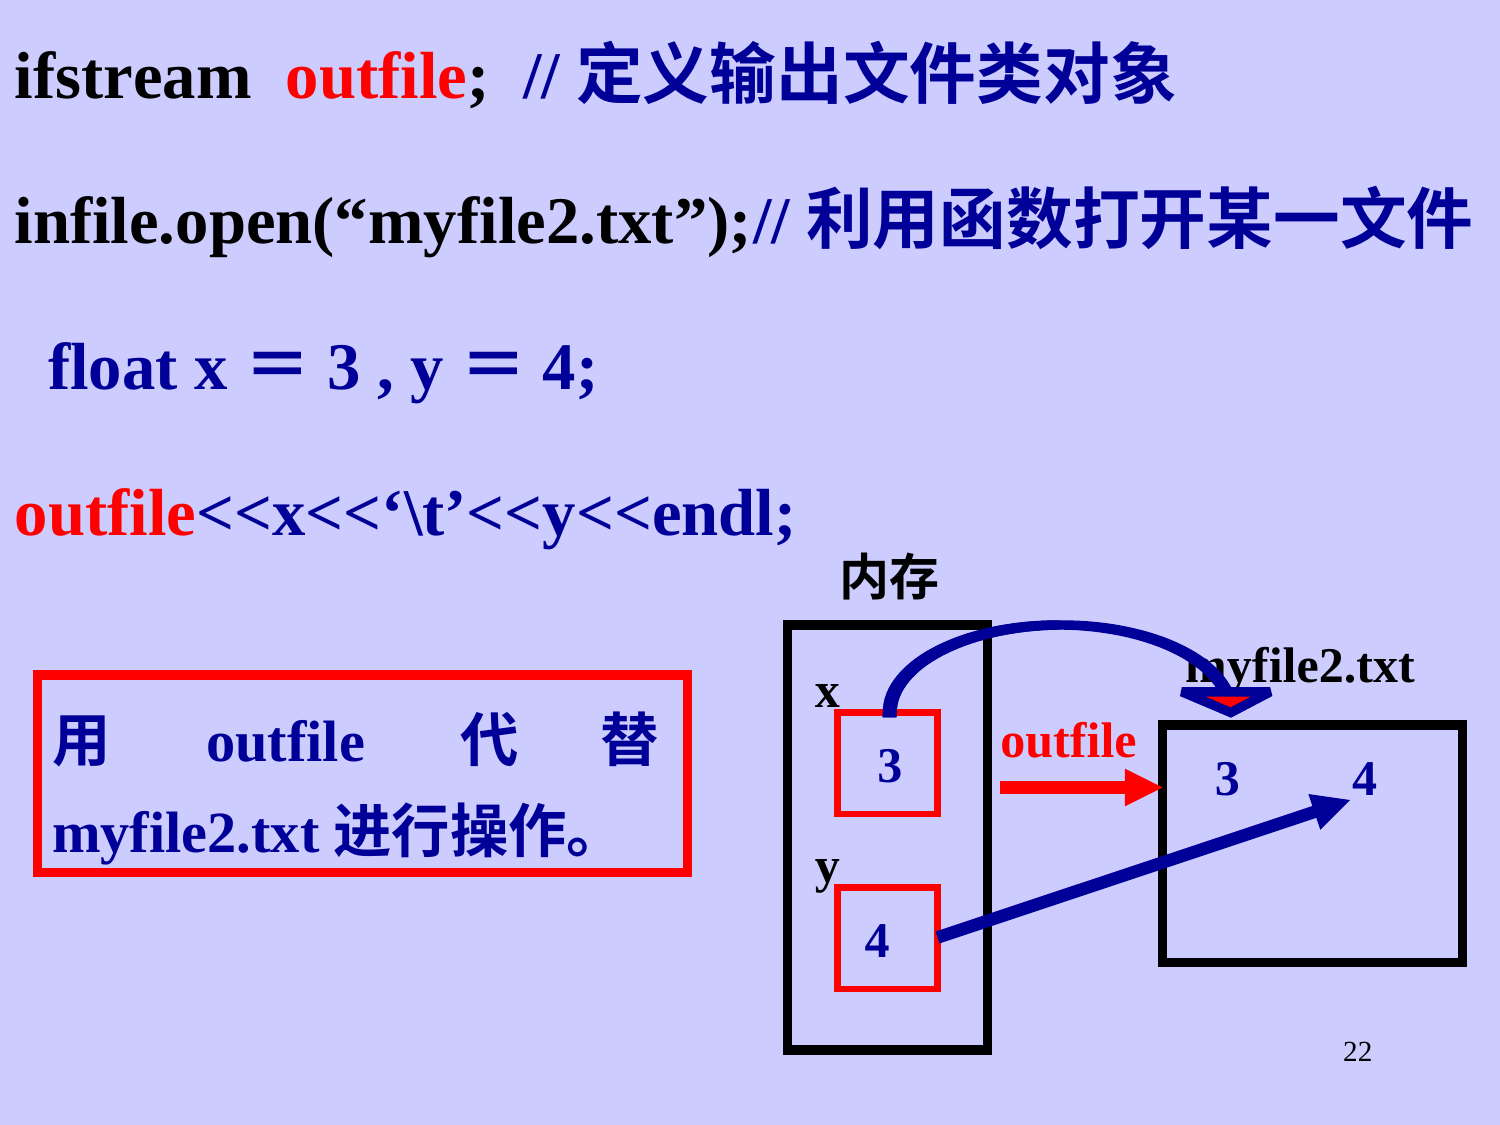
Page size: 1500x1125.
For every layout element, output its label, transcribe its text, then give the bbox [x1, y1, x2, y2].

text_box 4 [1337, 737, 1401, 813]
text_box x [841, 716, 888, 726]
text_box ifstream outfile; //定义输出文件类对象 infile.open(“myfile2.txt”);//利用函数打开某一文件 float x＝3 , y＝4; outfile<<x<<‘\t’<<y<<endl; [0, 0, 1500, 557]
text_box outfile [962, 699, 1176, 776]
text_box 4 [849, 899, 913, 976]
text_box <编号> [1074, 1025, 1388, 1101]
text_box 用outfile代替myfile2.txt进行操作。 [37, 674, 688, 873]
text_box 3 [862, 724, 926, 801]
text_box [887, 624, 1271, 713]
text_box myfile2.txt [1149, 624, 1451, 701]
text_box myfile2.txt [1149, 639, 1222, 701]
text_box y [799, 824, 888, 901]
text_box y [841, 891, 888, 901]
text_box 内存 [825, 537, 976, 613]
text_box 3 [1200, 737, 1263, 813]
text_box x [799, 649, 888, 726]
